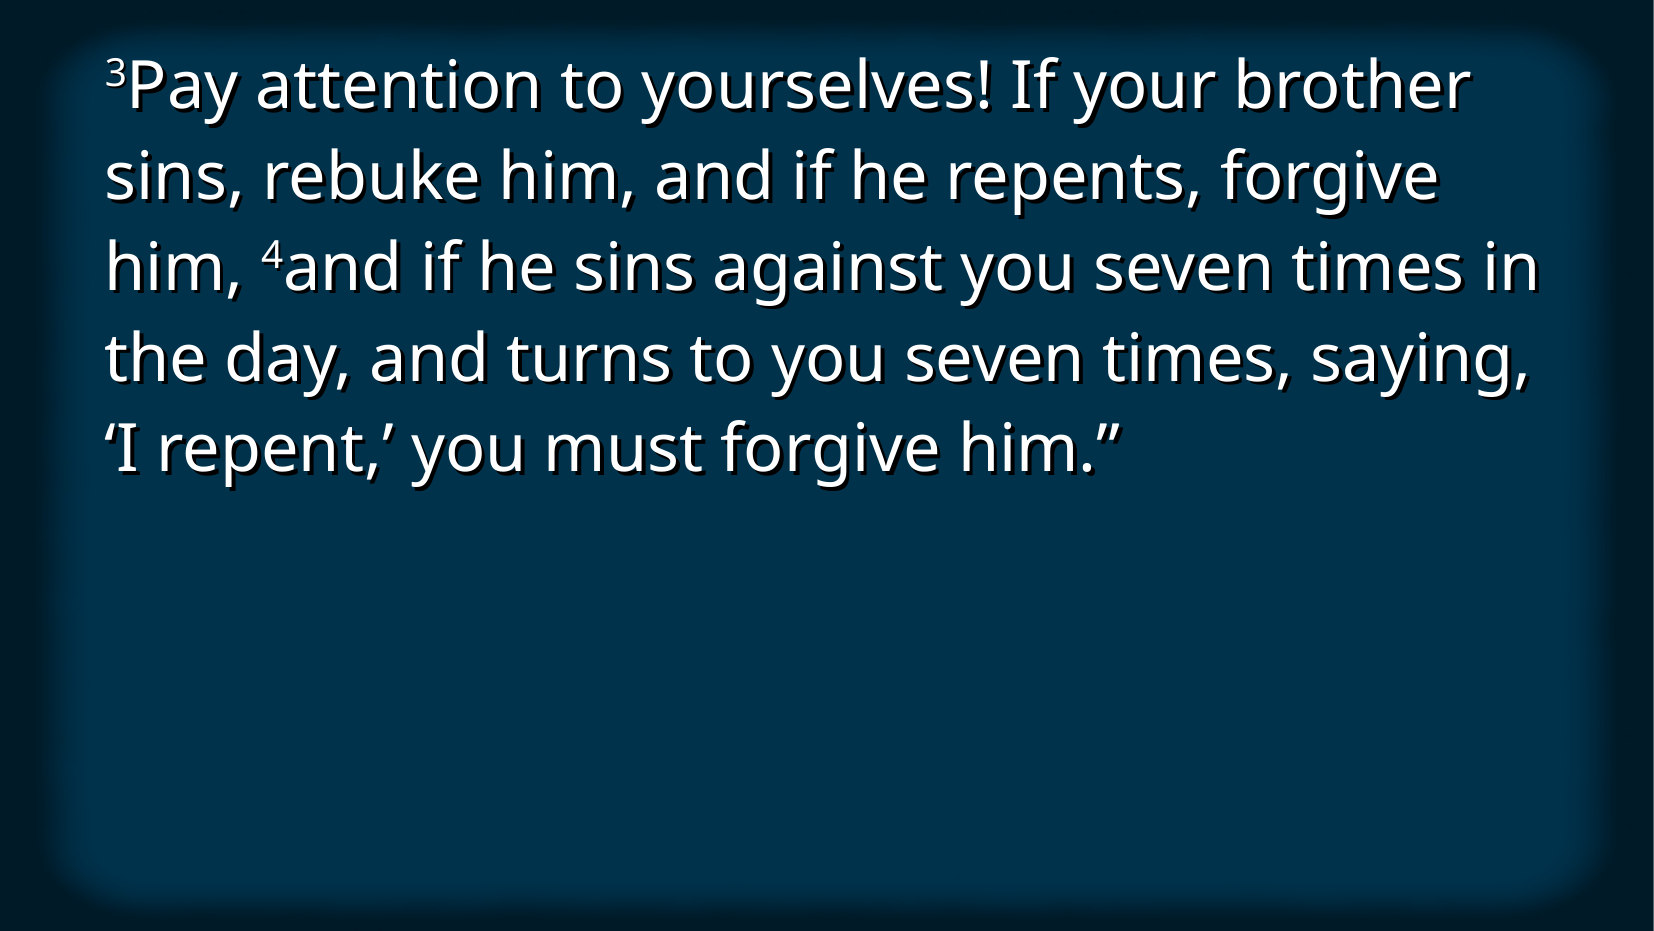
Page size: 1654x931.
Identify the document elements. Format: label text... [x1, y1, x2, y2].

text_box 3Pay attention to yourselves! If your brother sins, rebuke him, and if he repents, forgive him, 4and if he sins against you seven times in the day, and turns to you seven times, saying, ‘I repent,’ you must forgive him.” [90, 30, 1561, 489]
picture [0, 0, 1654, 931]
